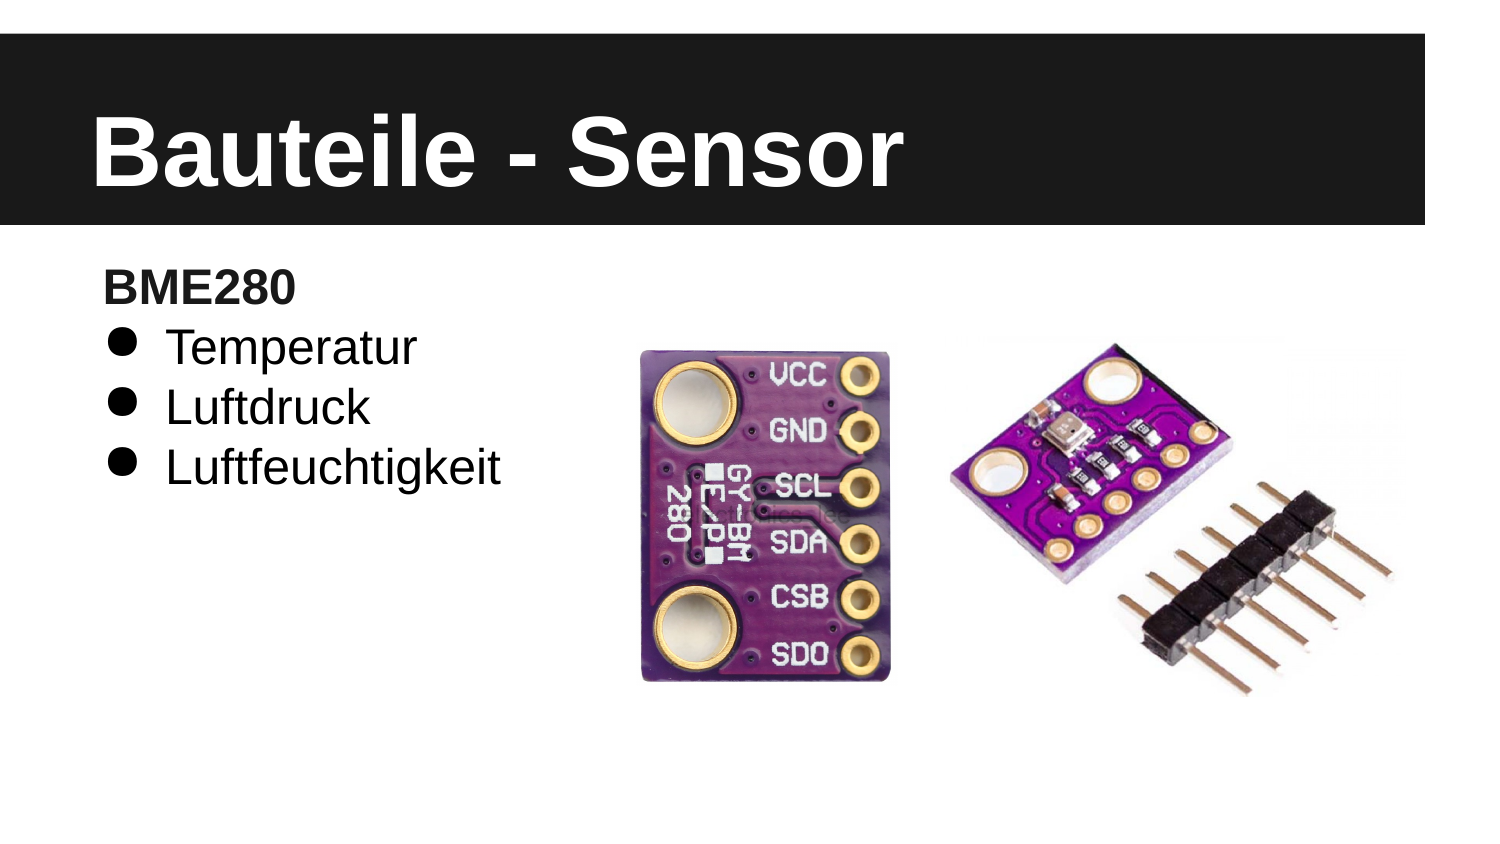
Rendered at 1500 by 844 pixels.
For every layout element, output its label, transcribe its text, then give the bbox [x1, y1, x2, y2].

list BME280 Temperatur Luftdruck Luftfeuchtigkeit [75, 239, 1425, 808]
picture [636, 342, 898, 686]
picture [944, 336, 1406, 697]
title Bauteile - Sensor [75, 33, 1425, 221]
